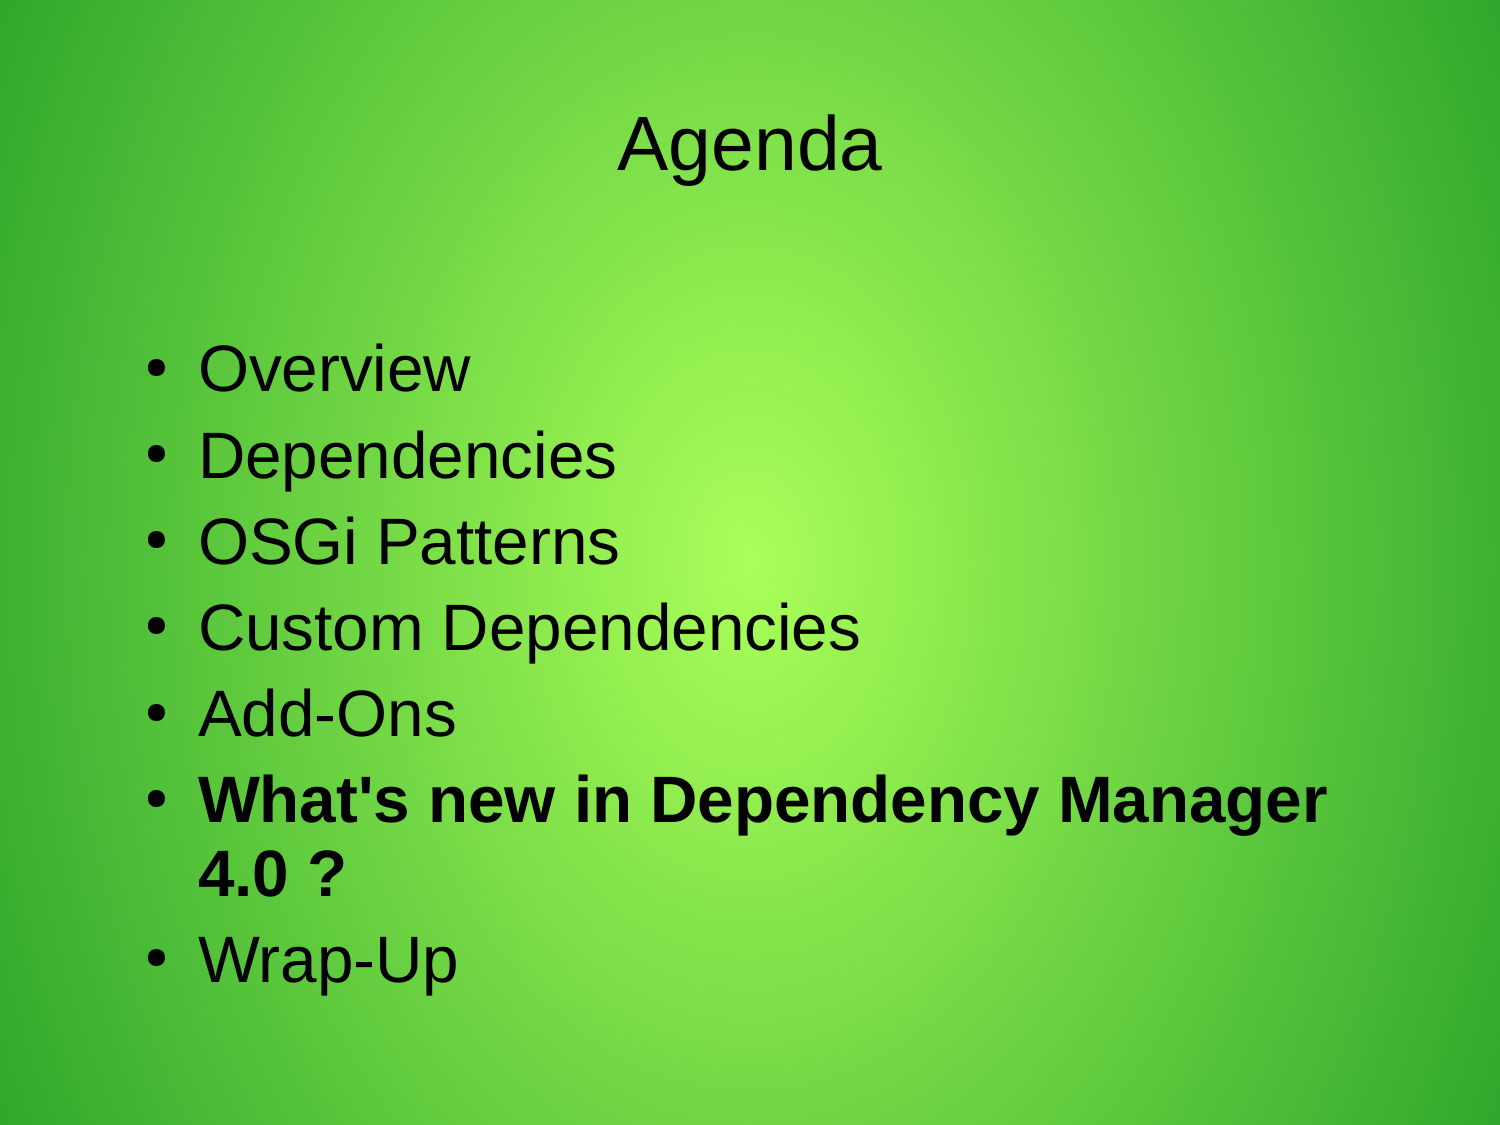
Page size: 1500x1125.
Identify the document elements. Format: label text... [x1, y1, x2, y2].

list Overview Dependencies OSGi Patterns Custom Dependencies Add-Ons What's new in Dependency Manager 4.0 ? Wrap-Up [112, 324, 1388, 978]
title Agenda [112, 42, 1388, 246]
